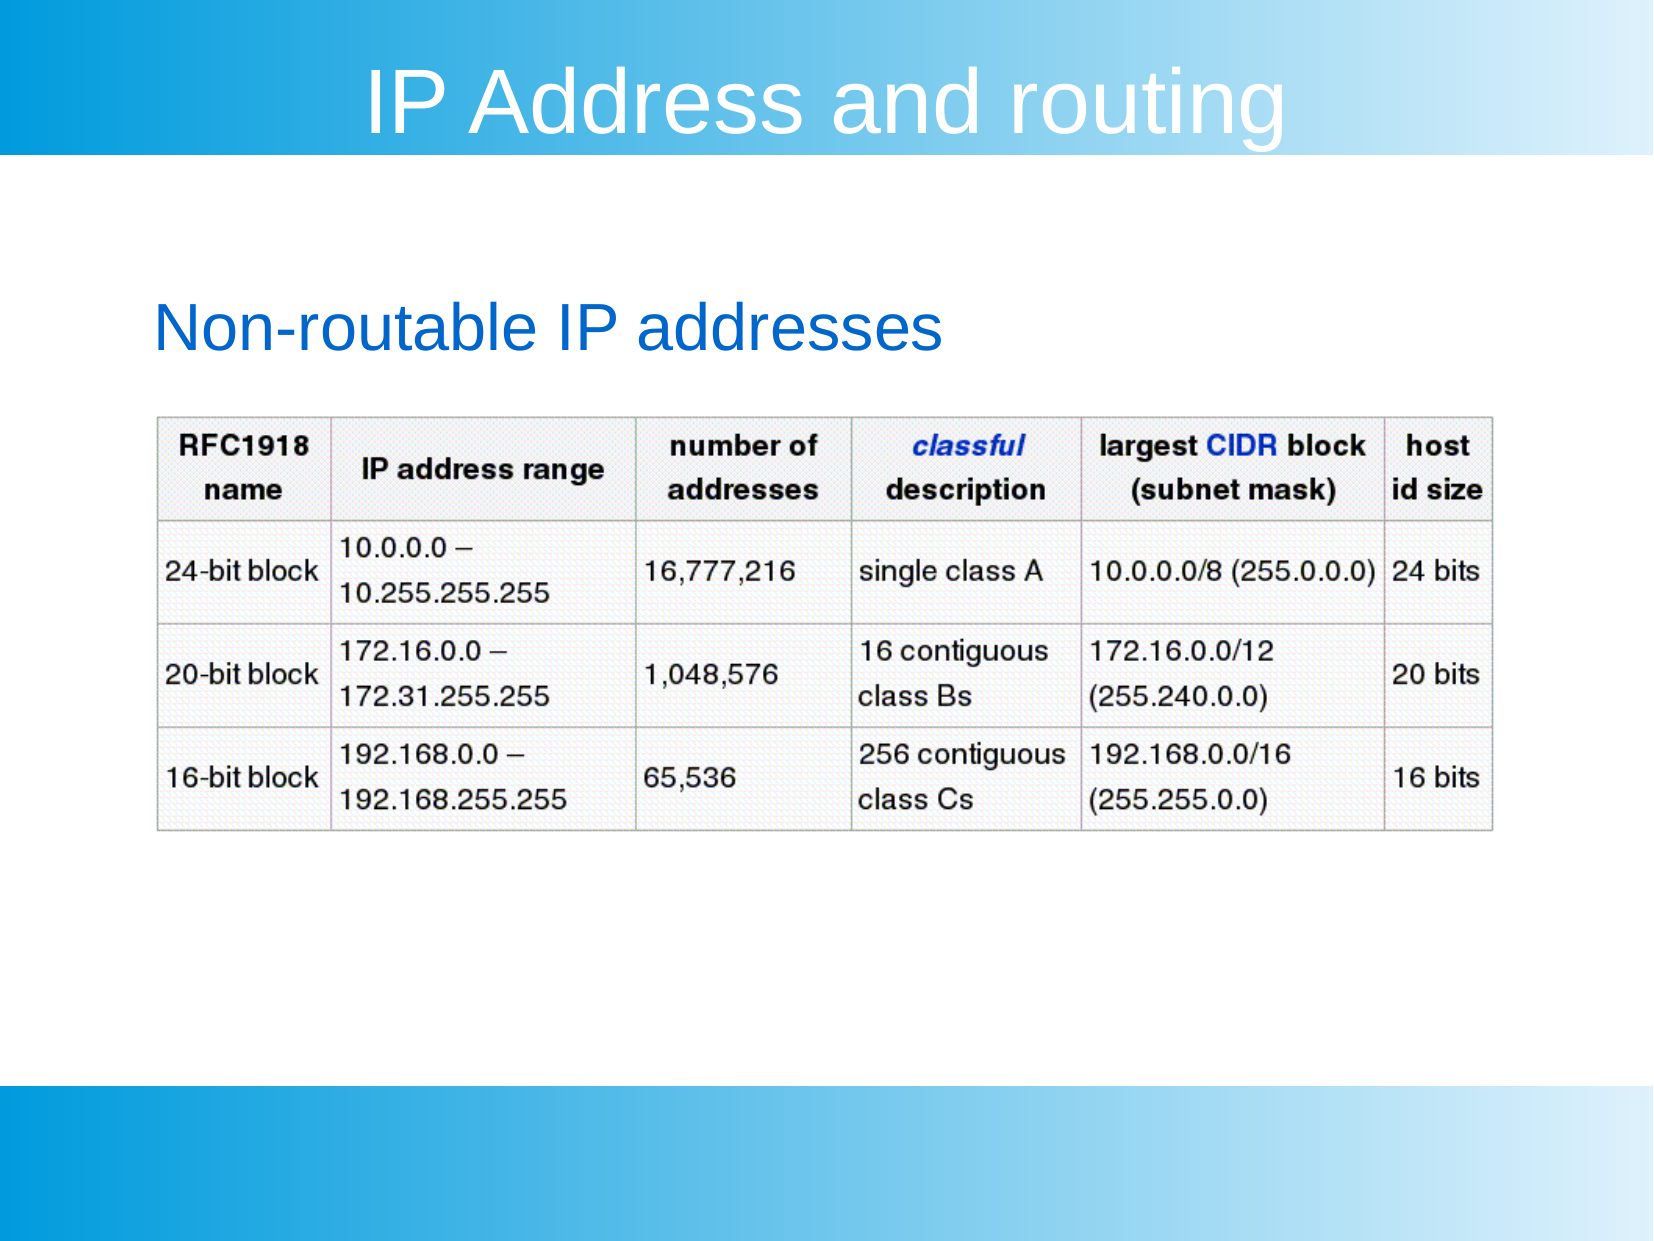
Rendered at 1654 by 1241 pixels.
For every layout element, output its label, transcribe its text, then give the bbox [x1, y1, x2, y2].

list Non-routable IP addresses [82, 290, 1571, 1010]
title IP Address and routing [82, 49, 1571, 155]
picture [143, 398, 1517, 844]
